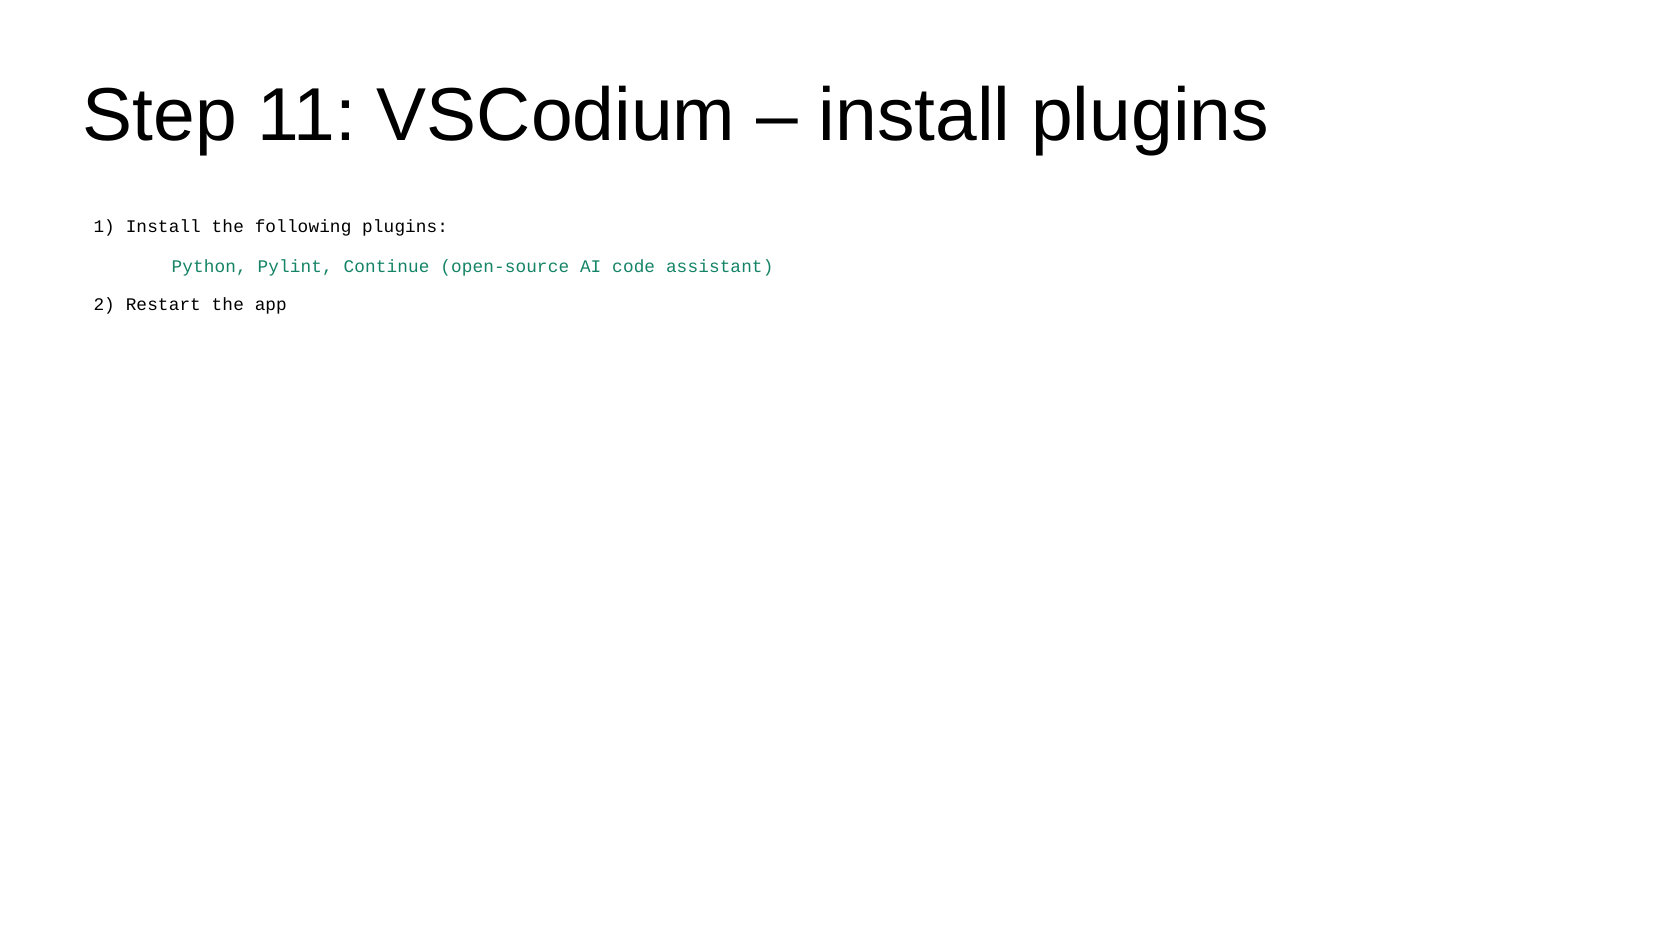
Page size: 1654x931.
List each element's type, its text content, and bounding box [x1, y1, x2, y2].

list Install the following plugins: Python, Pylint, Continue (open-source AI code assistant) Restart the app [82, 217, 1571, 338]
title Step 11: VSCodium – install plugins [82, 37, 1571, 193]
